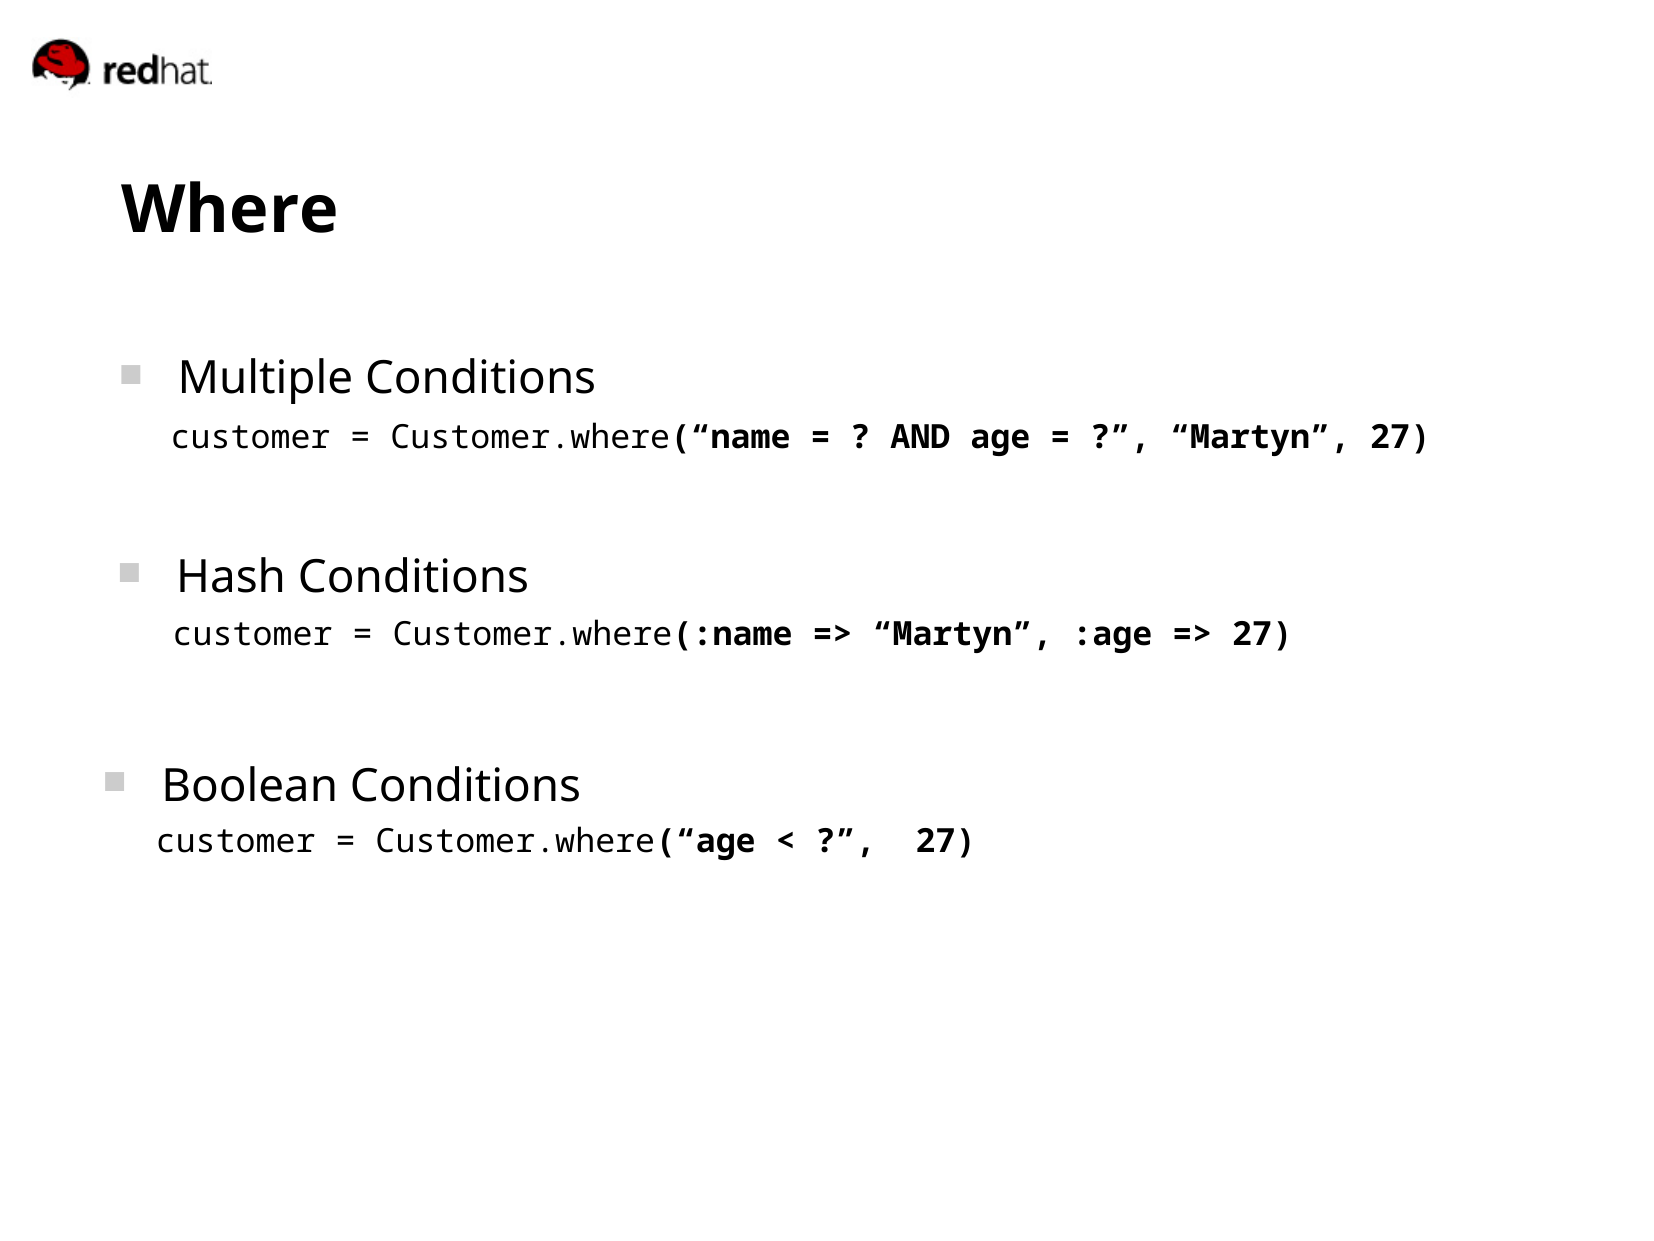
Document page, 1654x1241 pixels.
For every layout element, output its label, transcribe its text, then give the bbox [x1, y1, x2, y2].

text_box customer = Customer.where(“age < ?”, 27) [155, 816, 1329, 856]
text_box customer = Customer.where(:name => “Martyn”, :age => 27) [172, 609, 1346, 649]
picture [31, 37, 212, 98]
text_box customer = Customer.where(“name = ? AND age = ?”, “Martyn”, 27) [170, 413, 1519, 453]
text_box Hash Conditions [119, 543, 615, 597]
title Where [121, 102, 1534, 310]
text_box Boolean Conditions [105, 752, 695, 806]
list Multiple Conditions [121, 344, 1534, 1127]
